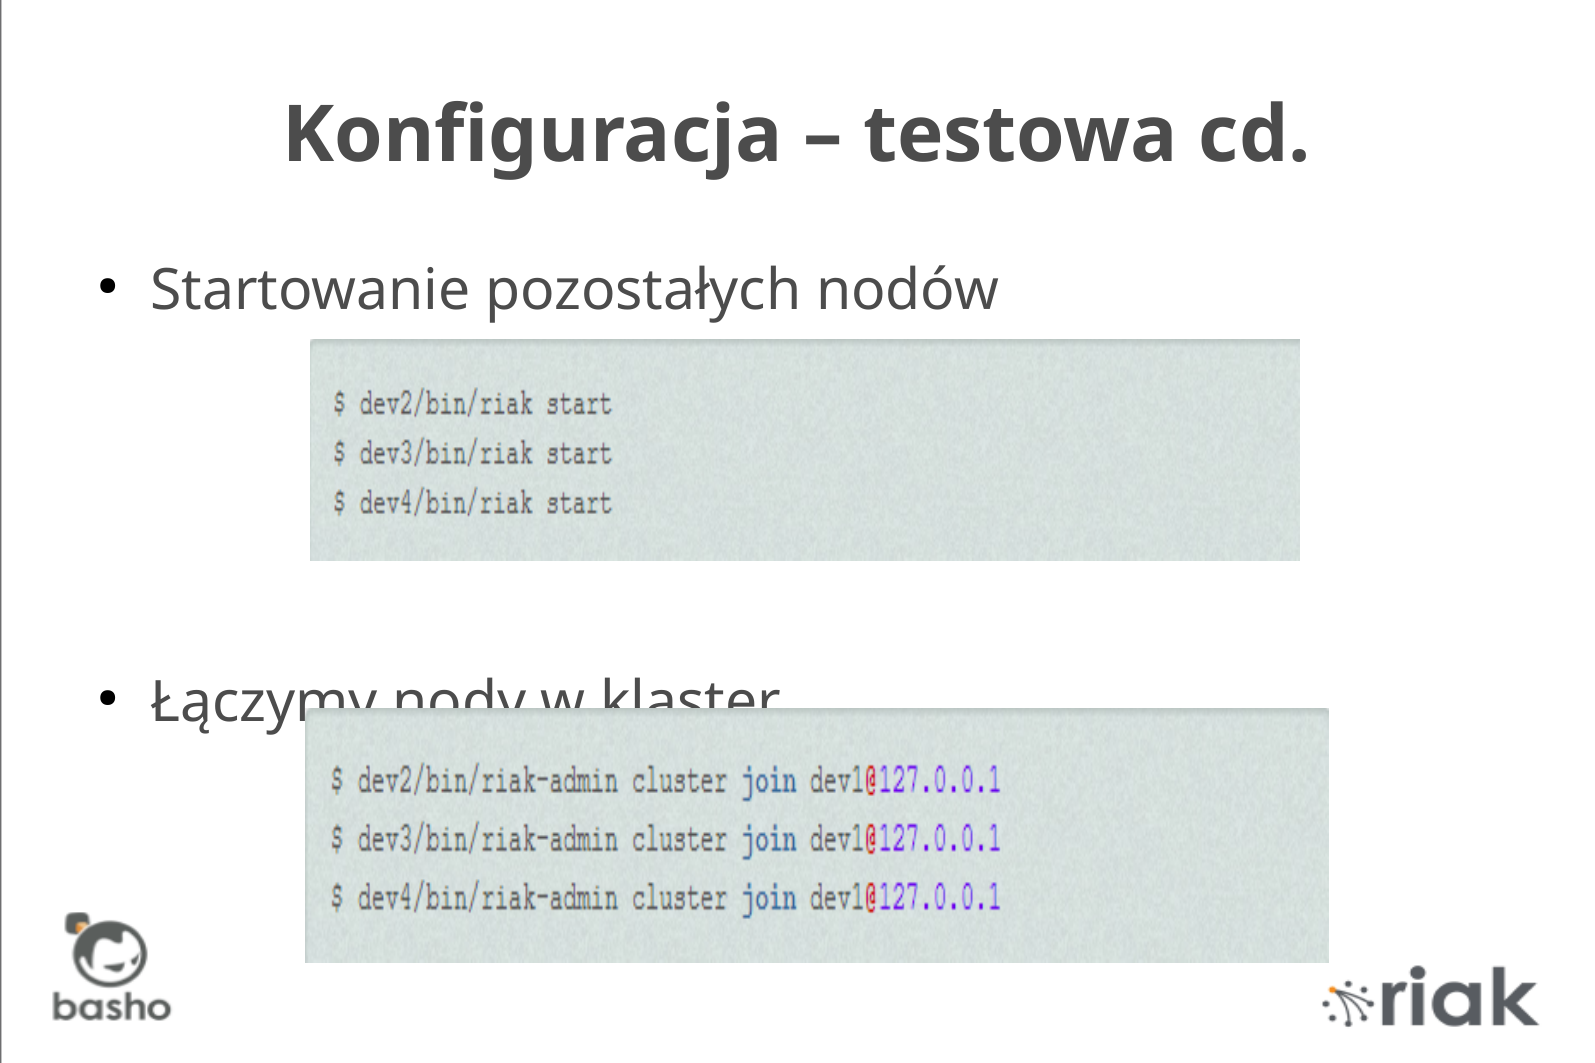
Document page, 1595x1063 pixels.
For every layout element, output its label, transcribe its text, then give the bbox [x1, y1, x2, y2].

picture [0, 0, 1594, 1063]
list Startowanie pozostałych nodów Łączymy nody w klaster [79, 248, 1515, 951]
title Konfiguracja – testowa cd. [79, 42, 1515, 220]
